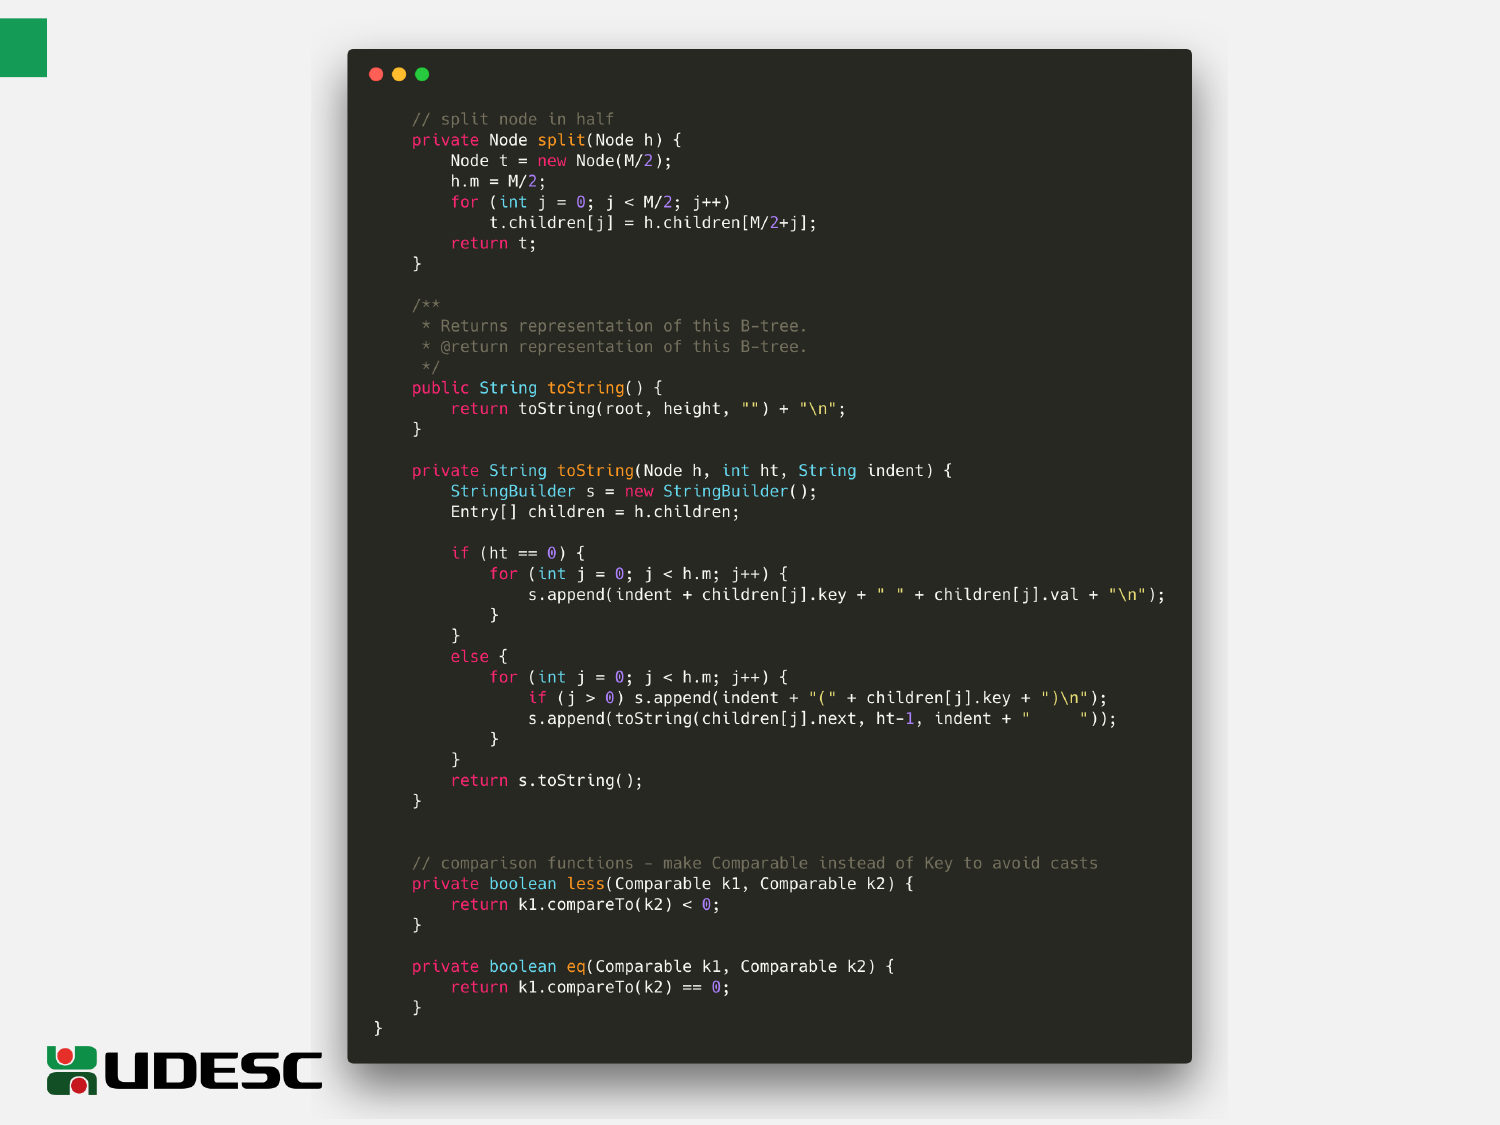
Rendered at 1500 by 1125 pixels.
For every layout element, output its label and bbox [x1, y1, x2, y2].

text_box [0, 18, 47, 78]
picture [47, 0, 1228, 1119]
